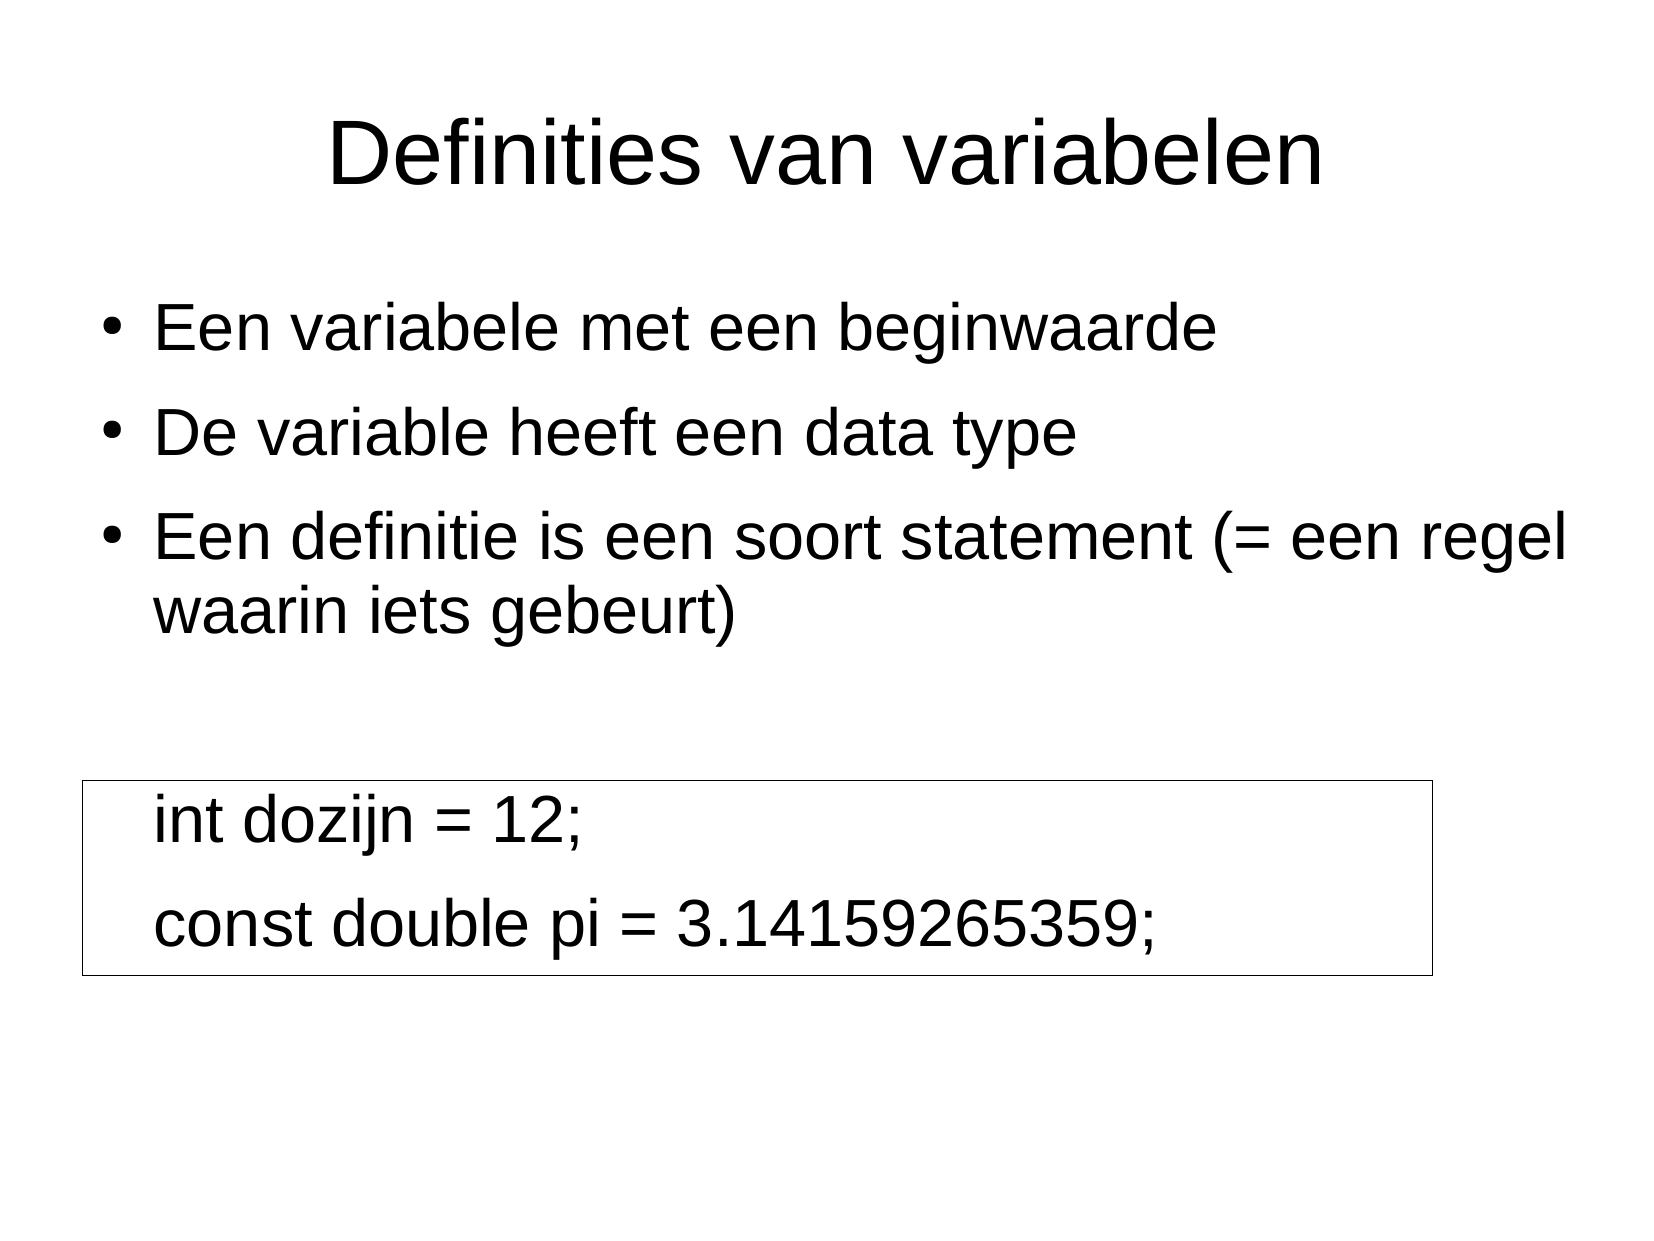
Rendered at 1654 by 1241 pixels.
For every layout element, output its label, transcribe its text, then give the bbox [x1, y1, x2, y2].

list Een variabele met een beginwaarde De variable heeft een data type Een definitie is een soort statement (= een regel waarin iets gebeurt) int dozijn = 12; const double pi = 3.14159265359; [83, 781, 1432, 975]
title Definities van variabelen [82, 49, 1571, 257]
list Een variabele met een beginwaarde De variable heeft een data type Een definitie is een soort statement (= een regel waarin iets gebeurt) int dozijn = 12; const double pi = 3.14159265359; [82, 290, 1571, 1010]
